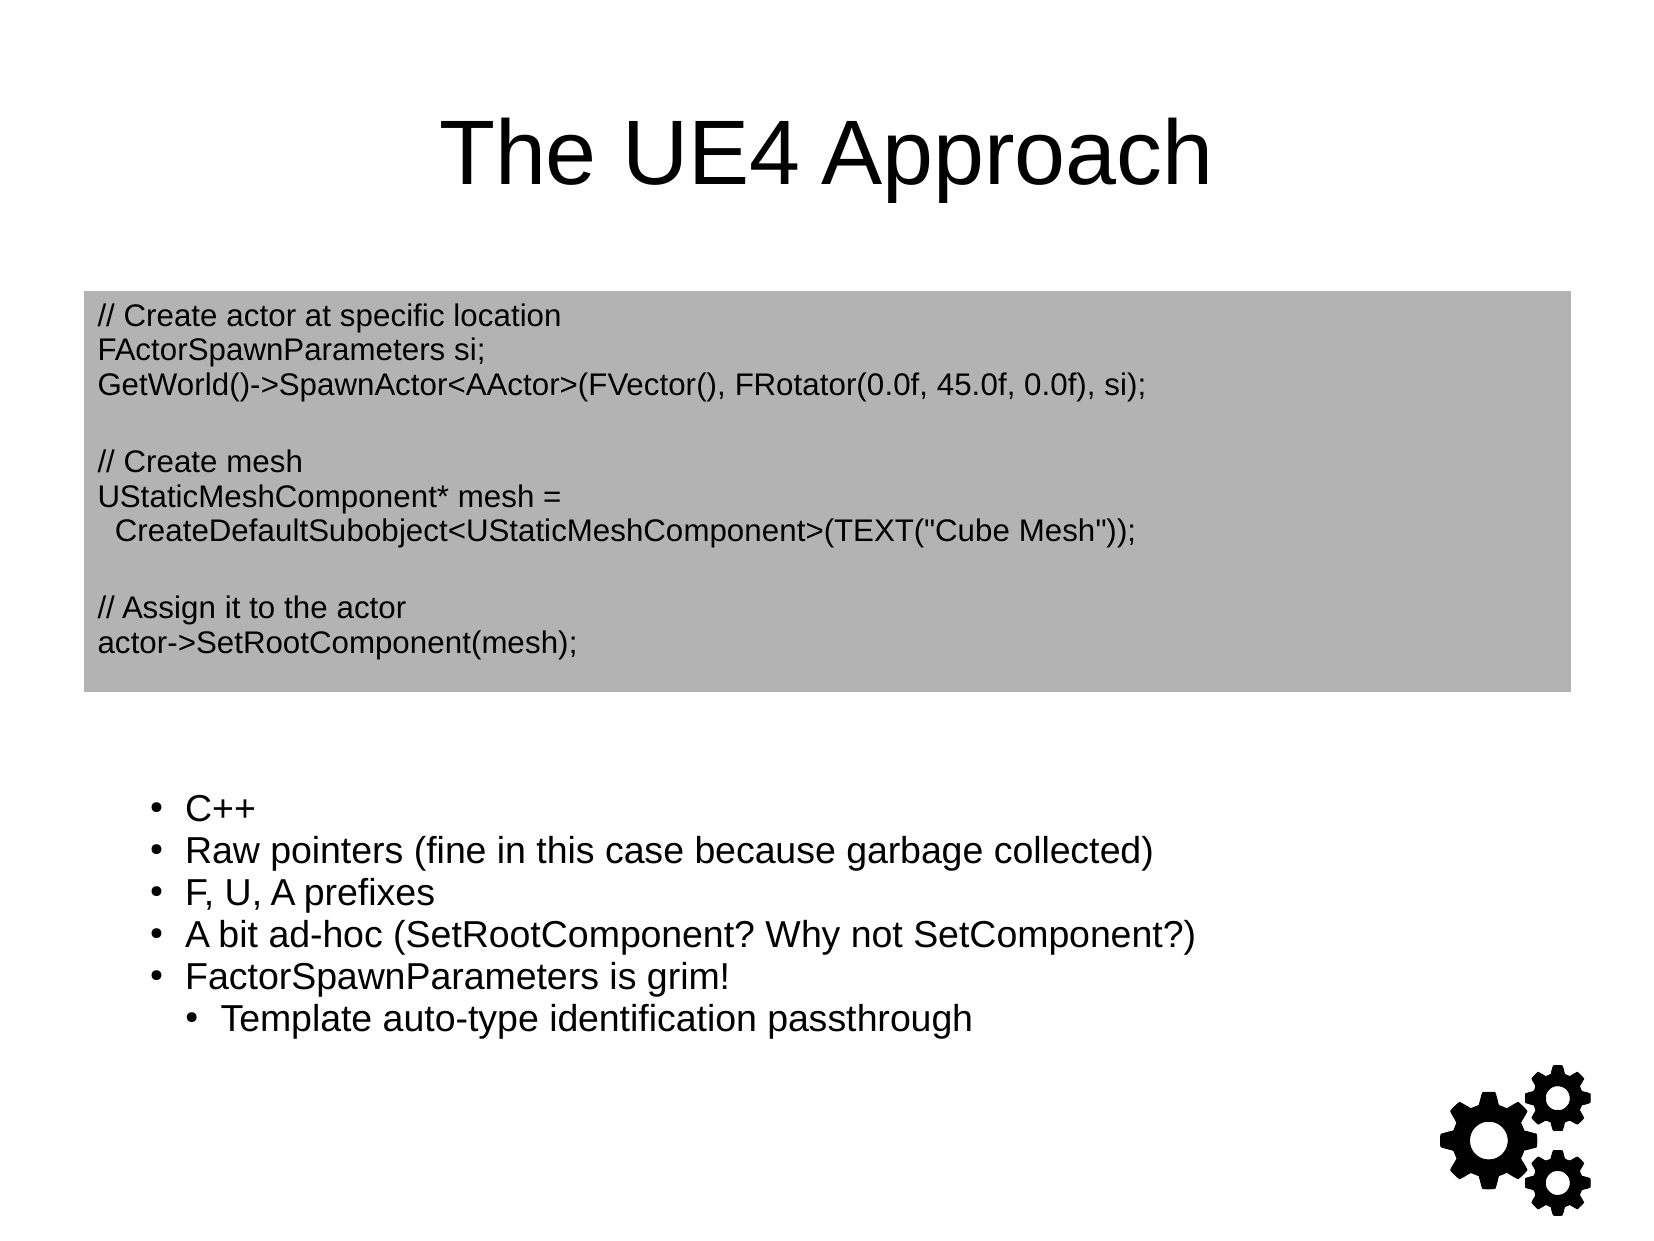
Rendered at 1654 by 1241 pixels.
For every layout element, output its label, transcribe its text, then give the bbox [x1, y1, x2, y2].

text_box C++ Raw pointers (fine in this case because garbage collected) F, U, A prefixes A bit ad-hoc (SetRootComponent? Why not SetComponent?) FactorSpawnParameters is grim! Template auto-type identification passthrough [135, 780, 1212, 1047]
picture [1440, 1065, 1591, 1216]
title The UE4 Approach [82, 49, 1571, 257]
table_header // Create actor at specific location FActorSpawnParameters si; GetWorld()->SpawnActor<AActor>(FVector(), FRotator(0.0f, 45.0f, 0.0f), si); // Create mesh UStaticMeshComponent* mesh = CreateDefaultSubobject<UStaticMeshComponent>(TEXT("Cube Mesh")); // Assign it to the actor actor->SetRootComponent(mesh); [84, 291, 1571, 692]
